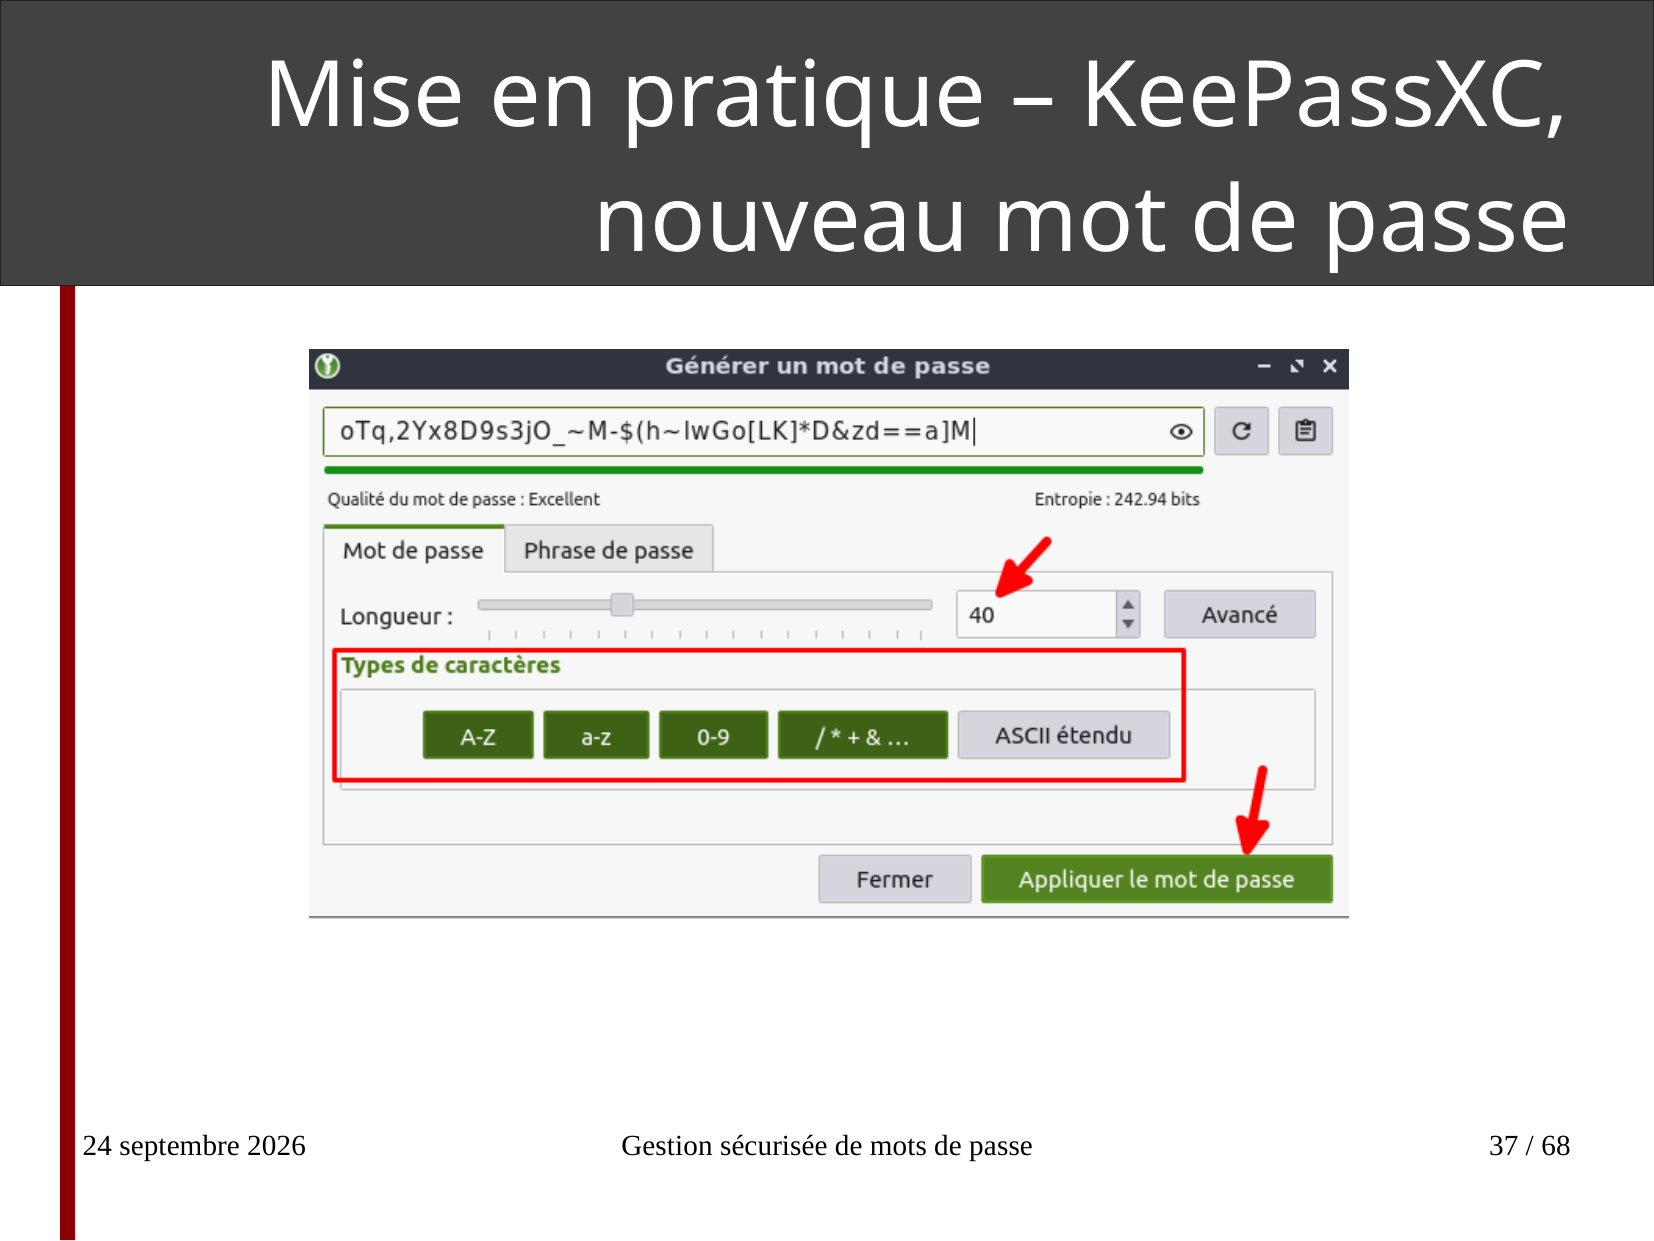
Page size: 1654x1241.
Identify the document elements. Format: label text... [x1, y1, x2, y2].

title Mise en pratique – KeePassXC, nouveau mot de passe [82, 27, 1571, 279]
picture [309, 349, 1349, 916]
